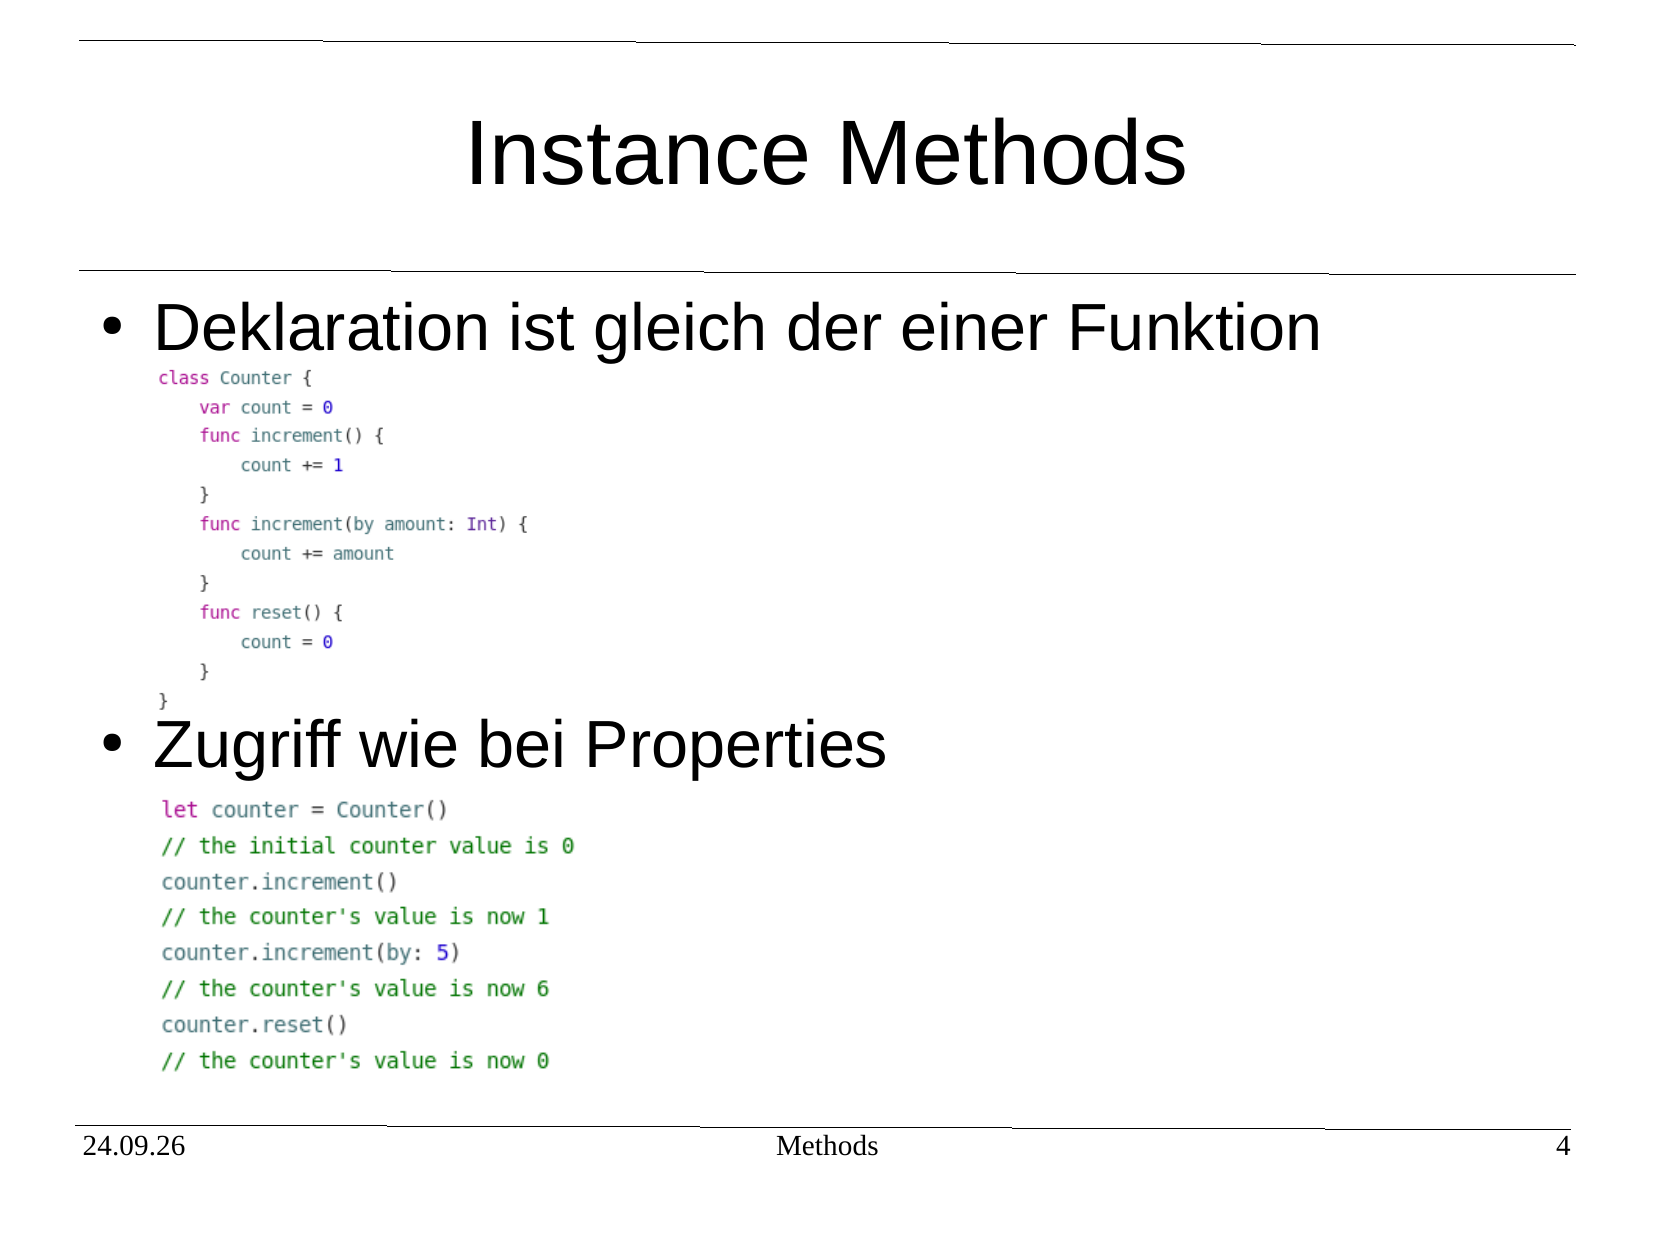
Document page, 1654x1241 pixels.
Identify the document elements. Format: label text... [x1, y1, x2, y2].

list Deklaration ist gleich der einer Funktion Zugriff wie bei Properties [82, 290, 1571, 1096]
title Instance Methods [82, 49, 1571, 257]
picture [153, 365, 532, 716]
picture [158, 791, 579, 1078]
